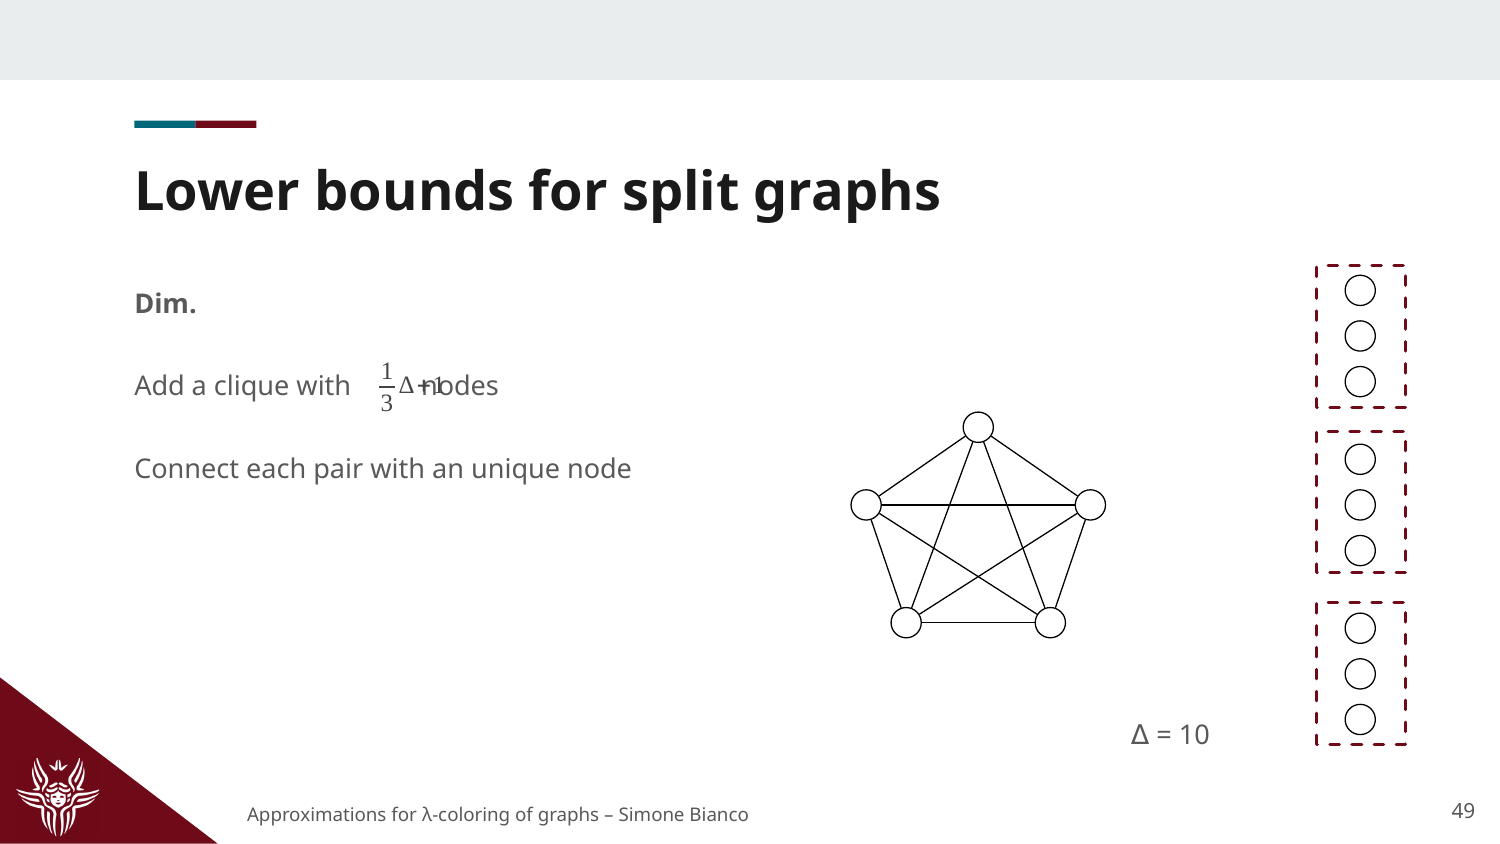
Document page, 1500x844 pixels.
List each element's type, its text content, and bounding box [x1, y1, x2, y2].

title Lower bounds for split graphs [119, 141, 1381, 230]
text_box Approximations for λ-coloring of graphs – Simone Bianco [232, 783, 1193, 839]
list Dim. Add a clique with nodes Connect each pair with an unique node [1318, 266, 1418, 637]
picture [16, 758, 100, 839]
picture [850, 274, 1376, 736]
slide_number <number> [1400, 779, 1491, 844]
list Dim. Add a clique with nodes Connect each pair with an unique node [119, 266, 1315, 637]
chart [377, 357, 446, 417]
text_box Δ = 10 [1116, 702, 1264, 790]
